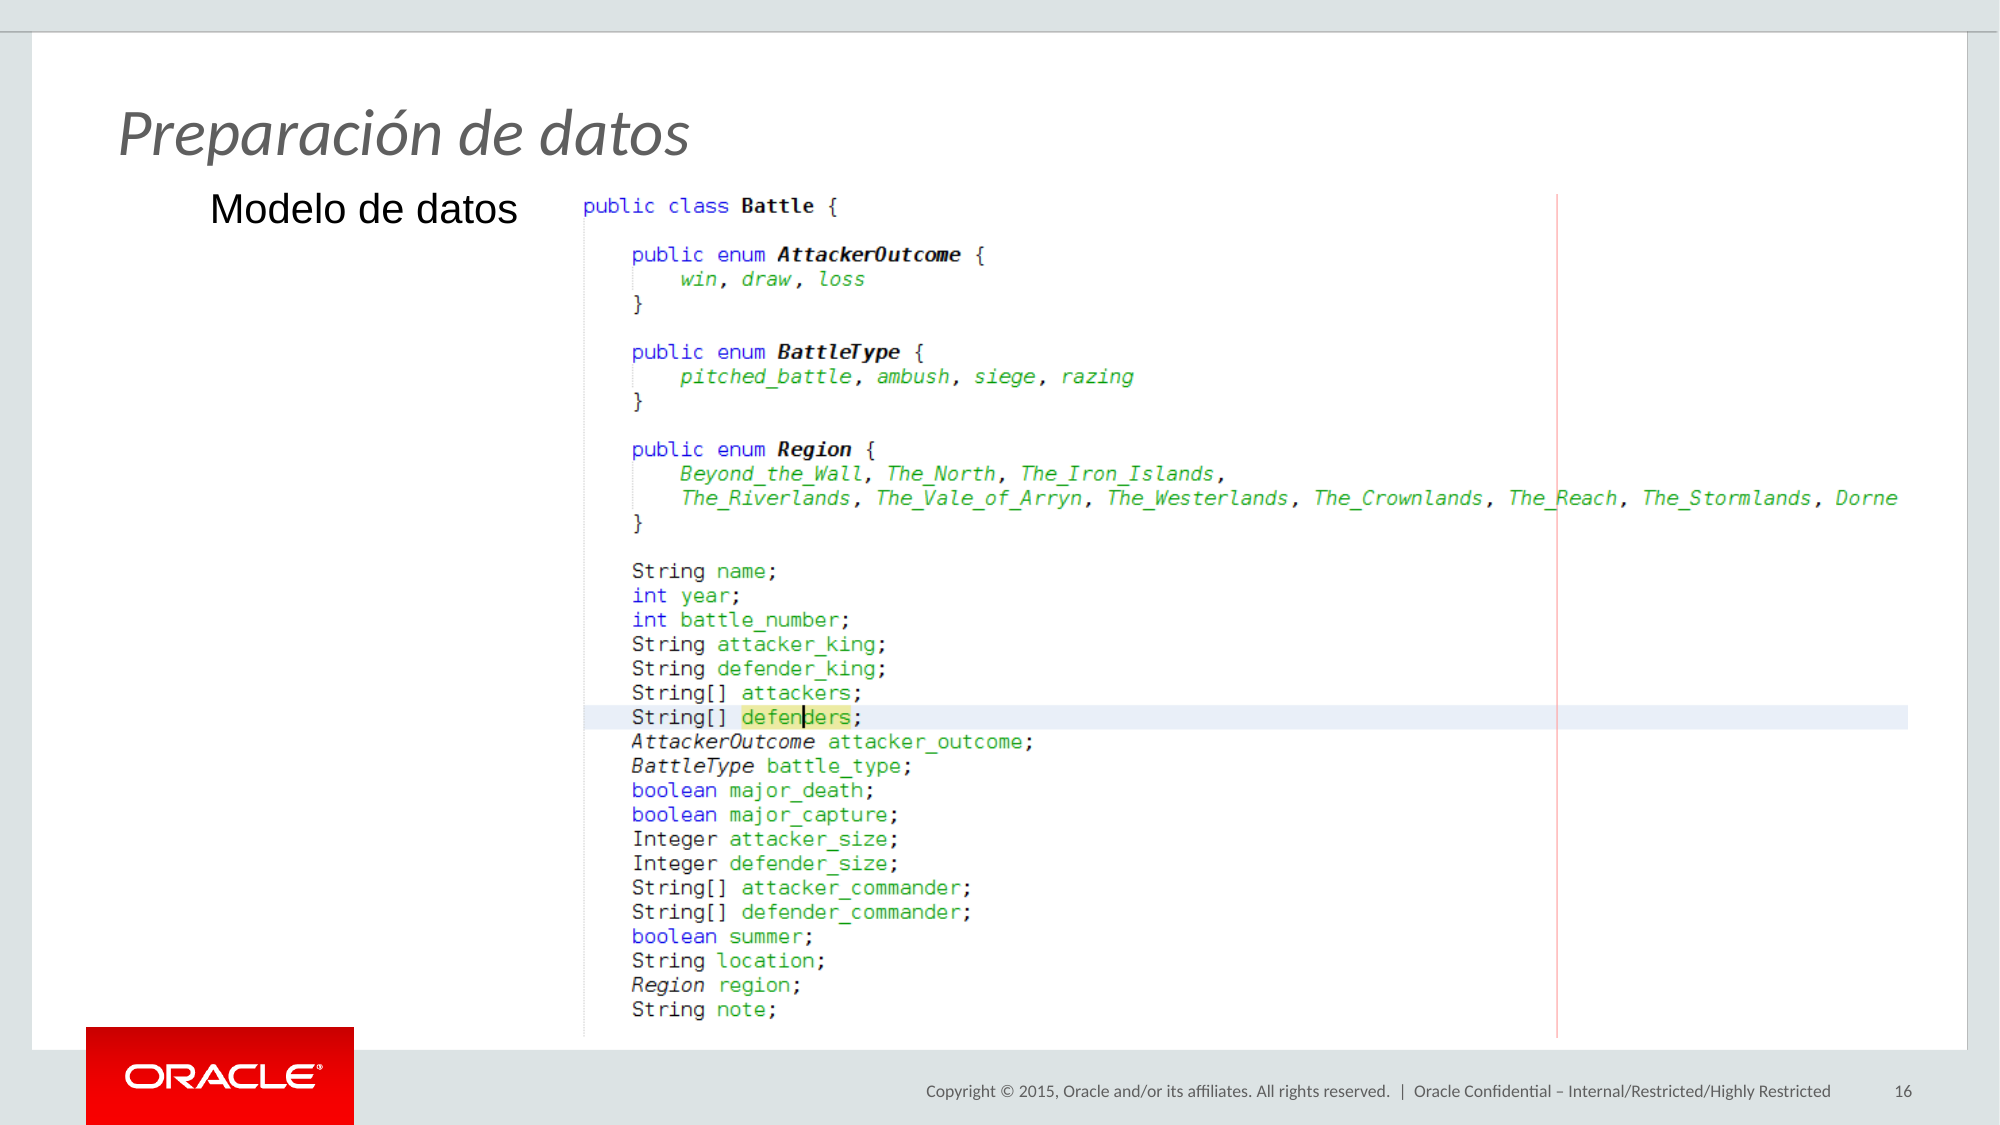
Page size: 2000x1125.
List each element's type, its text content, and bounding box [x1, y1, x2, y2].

title Preparación de datos [117, 104, 1861, 172]
footer Oracle Confidential – Internal/Restricted/Highly Restricted [1414, 1075, 1849, 1106]
text_box Modelo de datos [195, 178, 751, 240]
picture [570, 194, 1908, 1038]
slide_number <number> [1849, 1075, 1913, 1106]
picture [86, 1027, 354, 1125]
